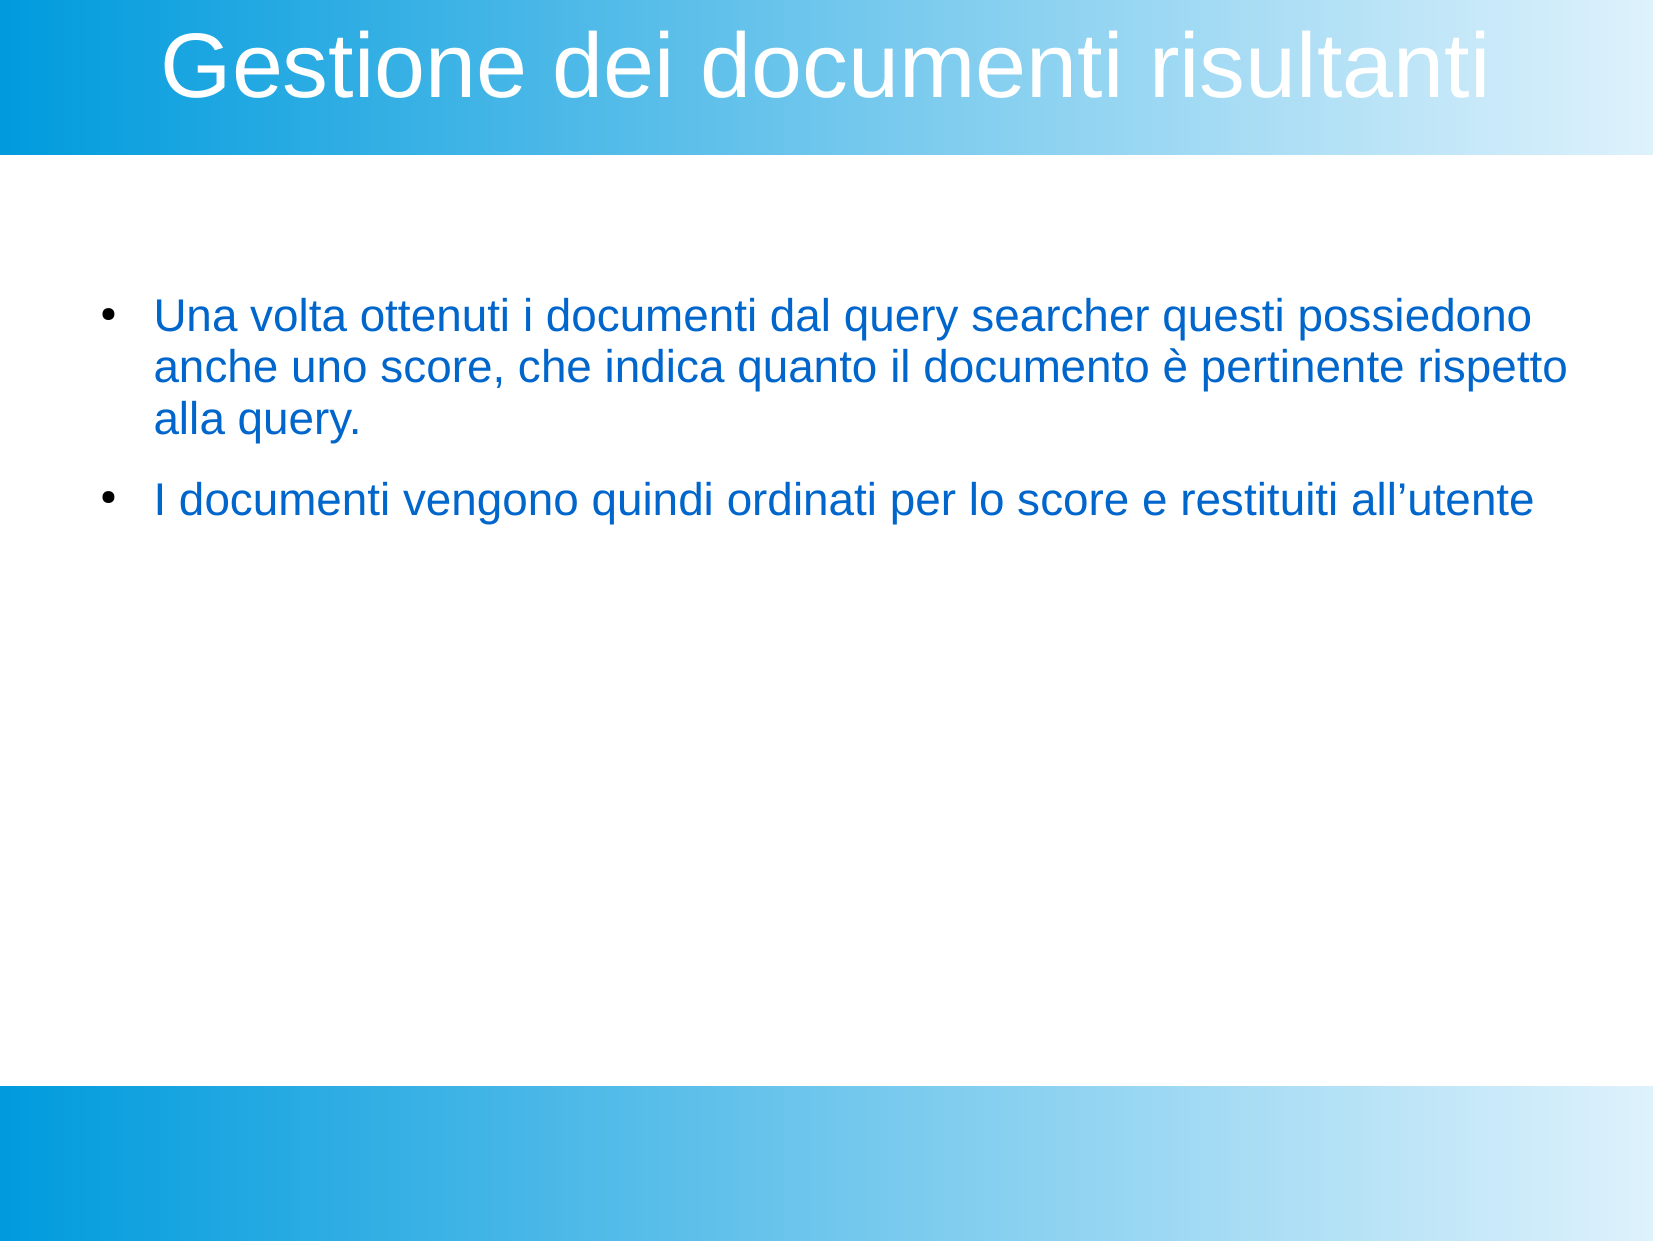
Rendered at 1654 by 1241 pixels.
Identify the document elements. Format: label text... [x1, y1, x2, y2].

list Una volta ottenuti i documenti dal query searcher questi possiedono anche uno score, che indica quanto il documento è pertinente rispetto alla query. I documenti vengono quindi ordinati per lo score e restituiti all’utente [82, 290, 1571, 1010]
title Gestione dei documenti risultanti [82, 13, 1571, 119]
